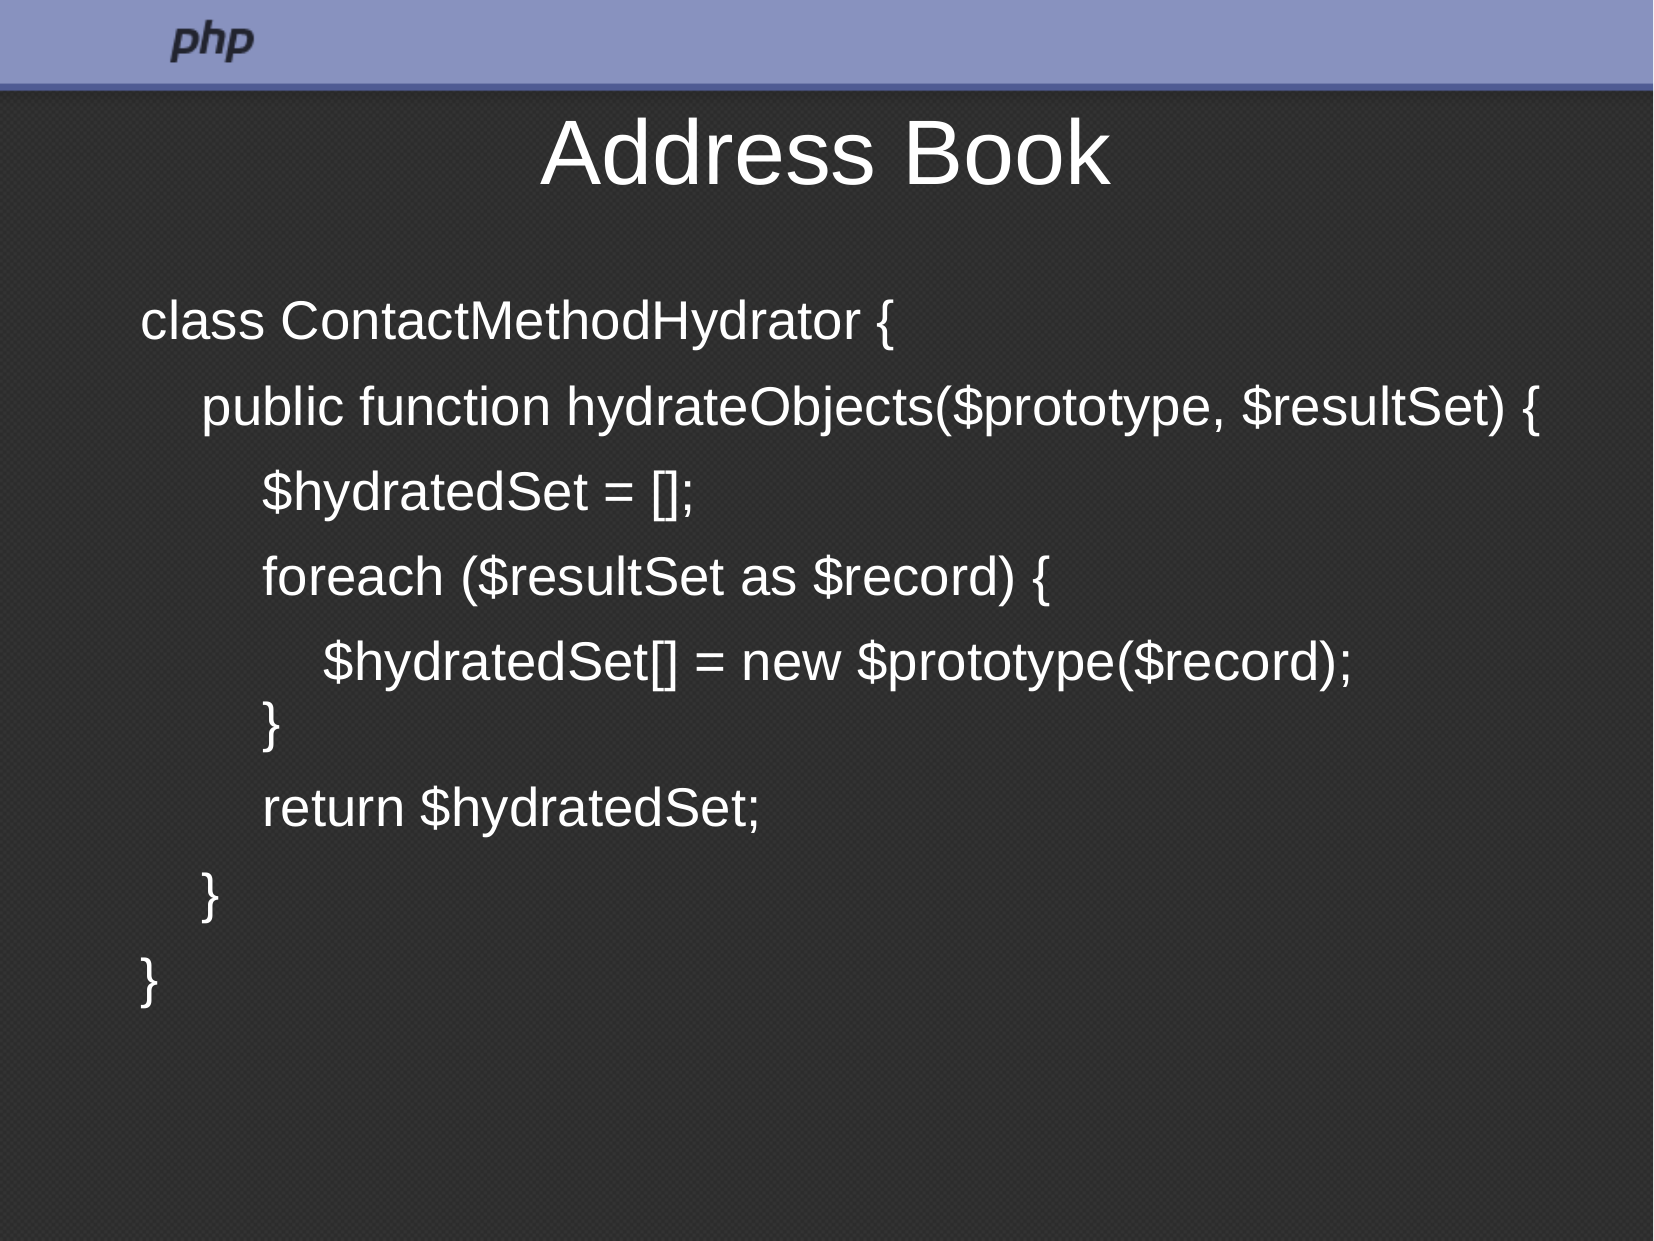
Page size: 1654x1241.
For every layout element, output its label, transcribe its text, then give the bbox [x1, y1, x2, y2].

title Address Book [82, 49, 1571, 257]
picture [0, 0, 1654, 1241]
list class ContactMethodHydrator { public function hydrateObjects($prototype, $resultSet) { $hydratedSet = []; foreach ($resultSet as $record) { $hydratedSet[] = new $prototype($record); } return $hydratedSet; } } [82, 290, 1571, 1010]
